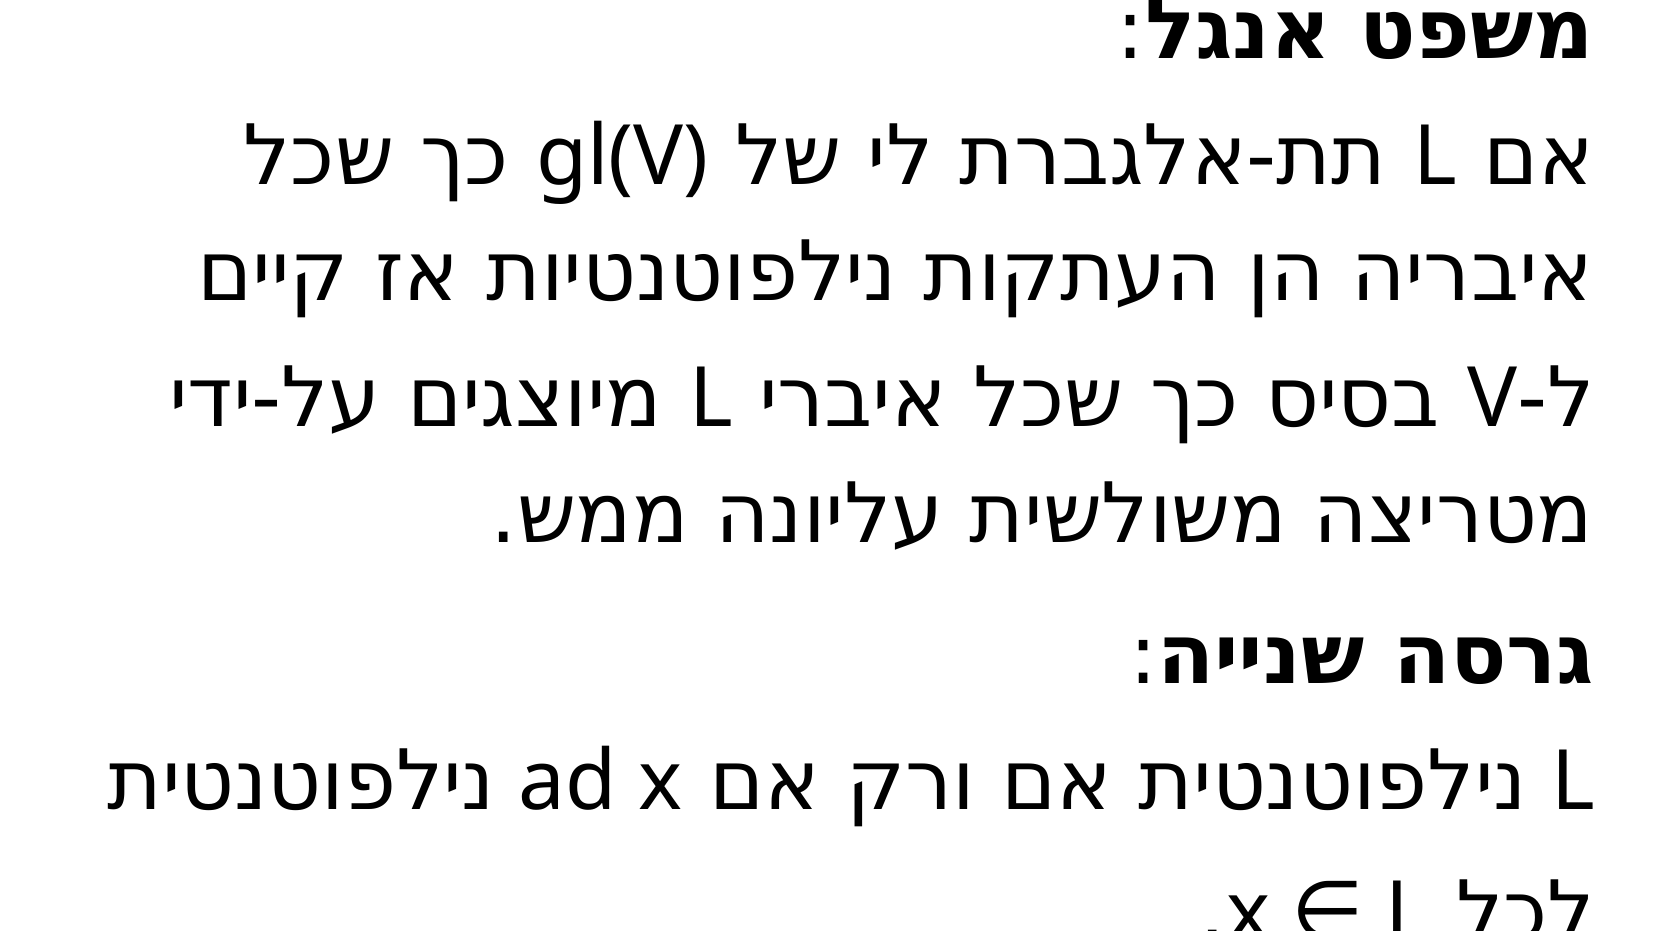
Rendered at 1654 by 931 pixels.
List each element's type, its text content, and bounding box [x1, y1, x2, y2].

subtitle משפט אנגל: אם L תת-אלגברת לי של gl(V) כך שכל איבריה הן העתקות נילפוטנטיות אז קיים ל-V בסיס כך שכל איברי L מיוצגים על-ידי מטריצה משולשית עליונה ממש. גרסה שנייה: L נילפוטנטית אם ורק אם ad x נילפוטנטית לכל x ∈ L. [59, 45, 1595, 886]
